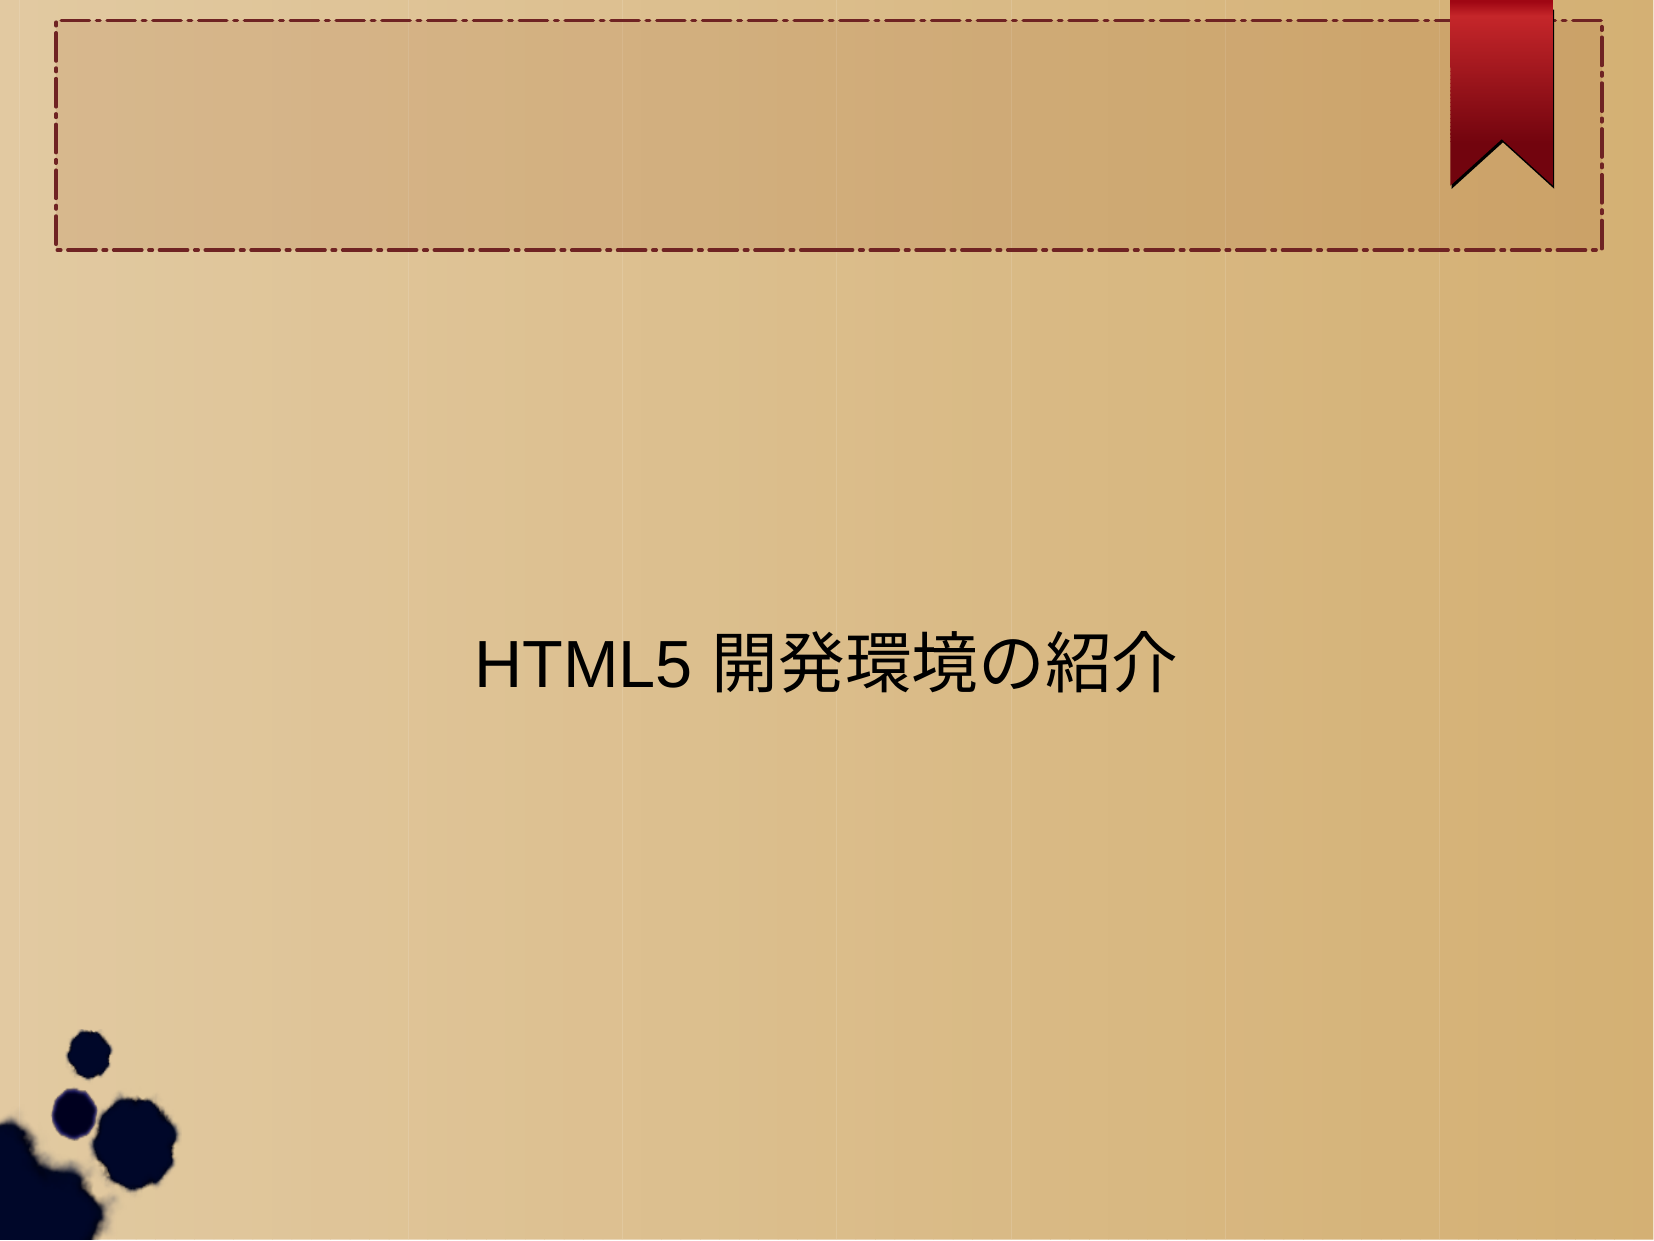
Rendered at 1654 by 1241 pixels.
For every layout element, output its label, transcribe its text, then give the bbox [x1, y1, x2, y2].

subtitle HTML5 開発環境の紹介 [82, 299, 1571, 1019]
